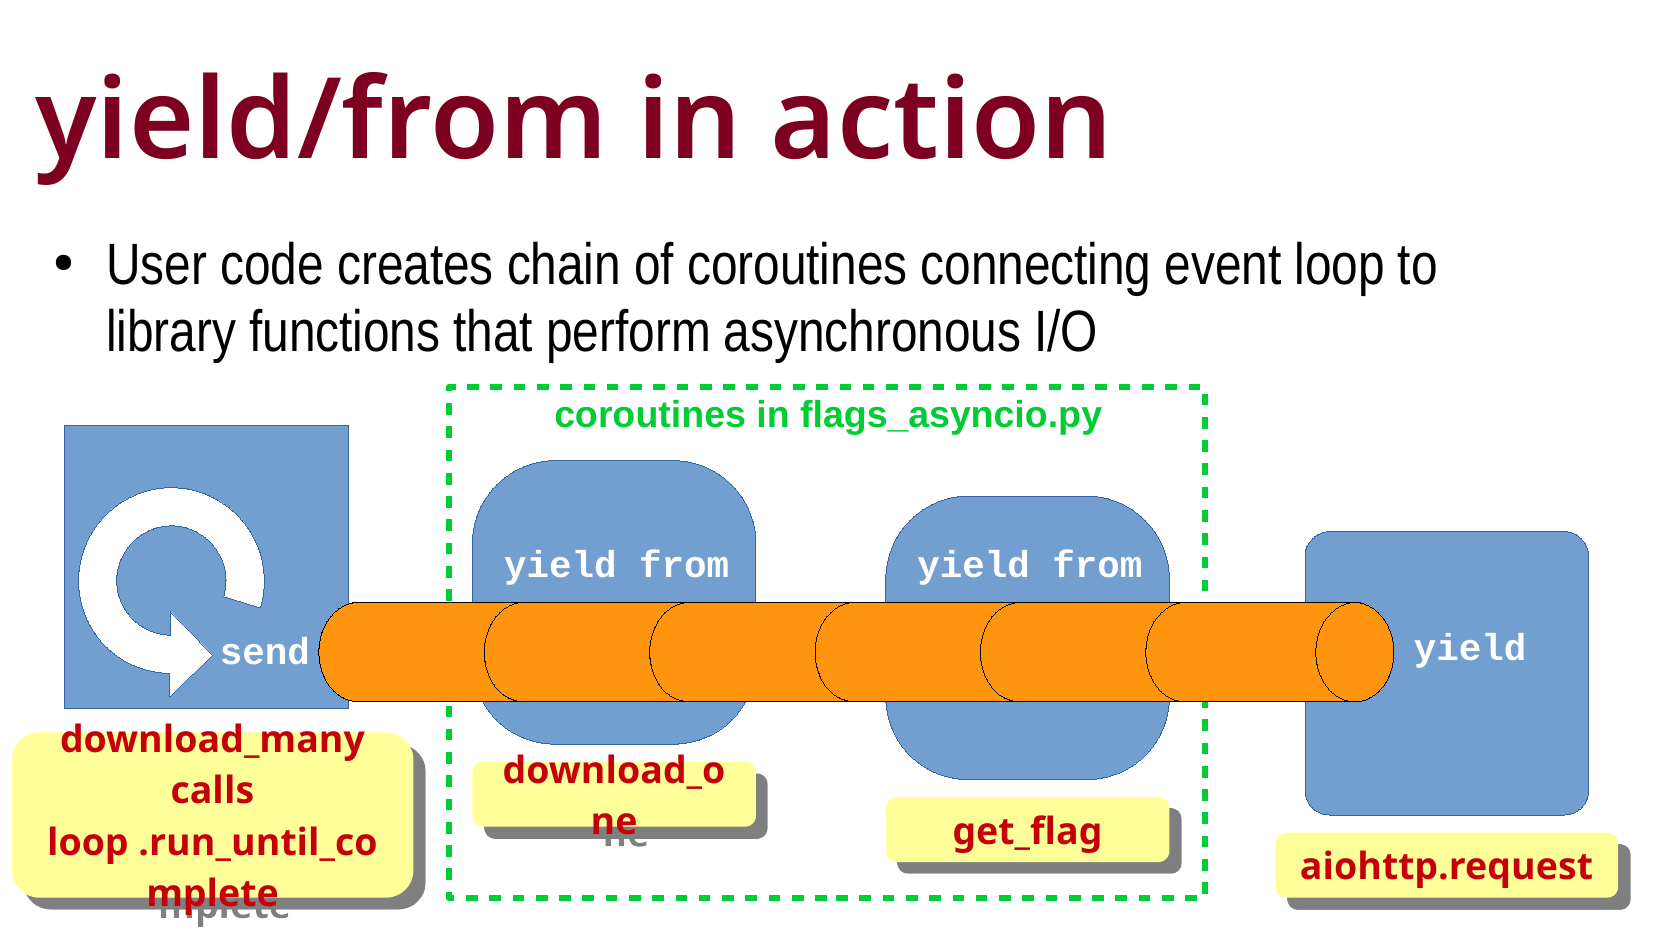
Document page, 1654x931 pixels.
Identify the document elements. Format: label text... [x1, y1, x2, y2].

list User code creates chain of coroutines connecting event loop to library functions that perform asynchronous I/O [35, 230, 1571, 414]
text_box coroutines in flags_asyncio.py [539, 386, 1118, 443]
text_box [64, 425, 1589, 816]
text_box get_flag [885, 797, 1170, 863]
title yield/from in action [35, 37, 1571, 193]
text_box send [205, 625, 325, 684]
text_box yield from [489, 539, 745, 597]
text_box aiohttp.request [1275, 832, 1619, 898]
text_box download_one [472, 761, 756, 827]
text_box yield from [902, 539, 1158, 597]
text_box download_many calls loop .run_until_complete [11, 732, 414, 898]
text_box yield [1398, 622, 1542, 680]
